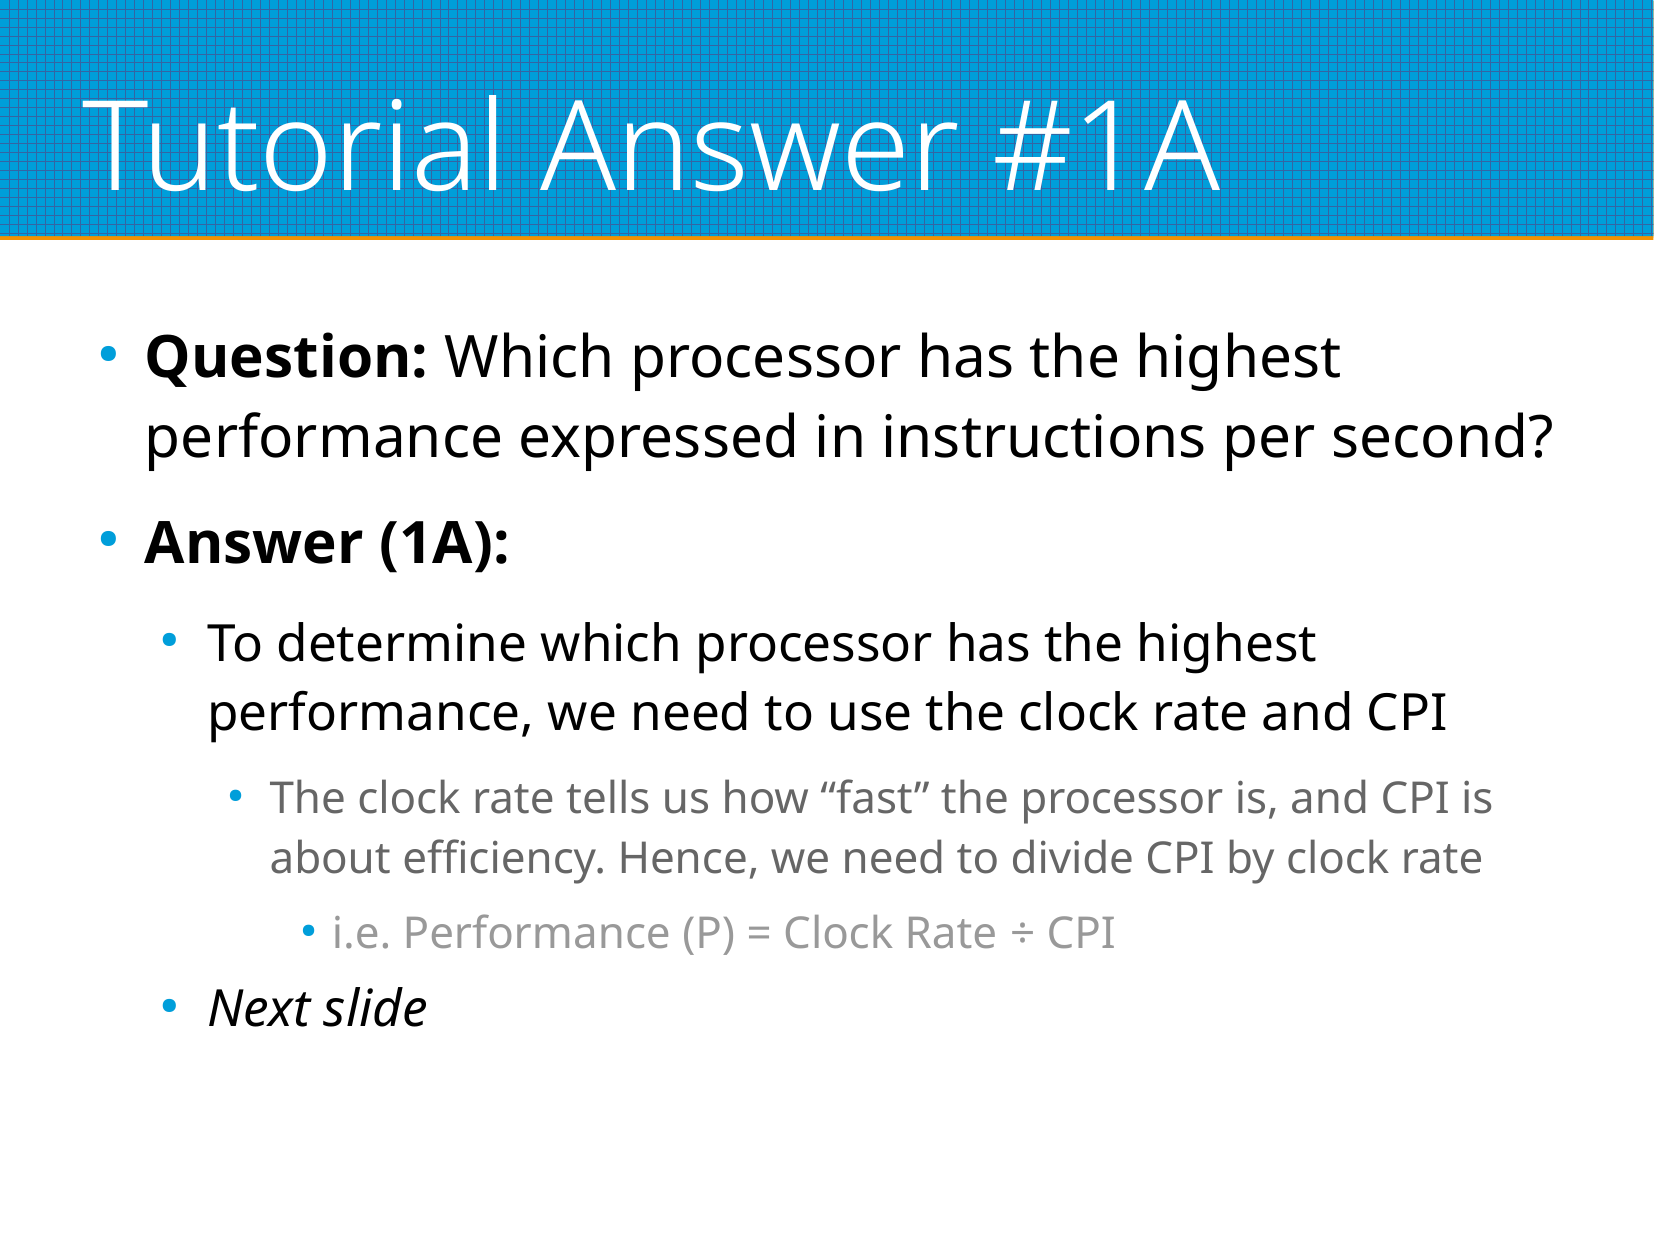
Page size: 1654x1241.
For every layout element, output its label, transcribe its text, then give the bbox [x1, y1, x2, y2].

list Question: Which processor has the highest performance expressed in instructions per second? Answer (1A): To determine which processor has the highest performance, we need to use the clock rate and CPI The clock rate tells us how “fast” the processor is, and CPI is about efficiency. Hence, we need to divide CPI by clock rate i.e. Performance (P) = Clock Rate ÷ CPI Next slide [82, 314, 1563, 1081]
title Tutorial Answer #1A [82, 19, 1571, 227]
